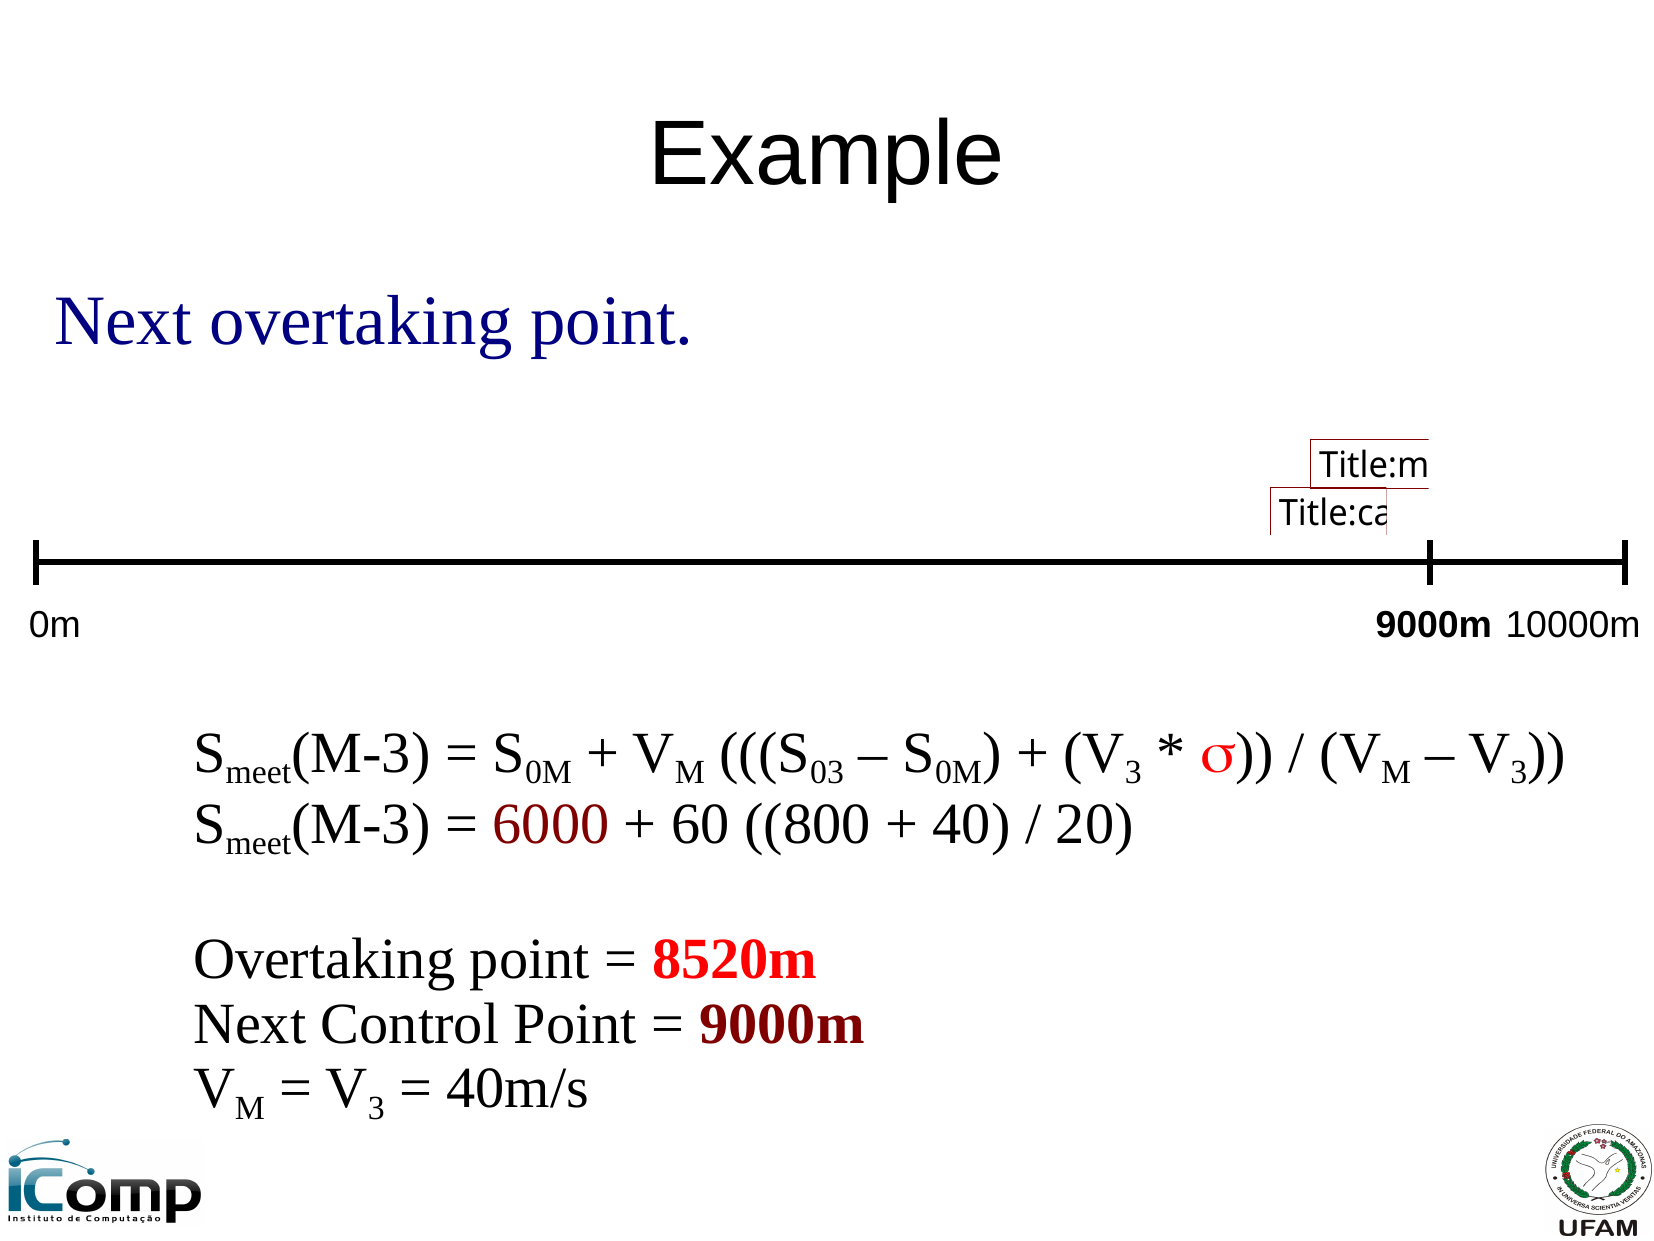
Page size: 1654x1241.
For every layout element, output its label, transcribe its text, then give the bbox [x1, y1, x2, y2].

title Example [82, 49, 1571, 257]
text_box 0m [14, 596, 96, 654]
picture [1545, 1124, 1652, 1236]
text_box 9000m [1360, 596, 1507, 654]
text_box Next overtaking point. [39, 274, 710, 368]
picture [5, 1139, 205, 1226]
picture [1267, 436, 1429, 535]
text_box 10000m [1507, 596, 1654, 654]
text_box Smeet(M-3) = S0M + VM (((S03 – S0M) + (V3 * s)) / (VM – V3)) Smeet(M-3) = 6000 + 60 ((800 + 40) / 20) Overtaking point = 8520m Next Control Point = 9000m VM = V3 = 40m/s [178, 712, 1582, 1141]
